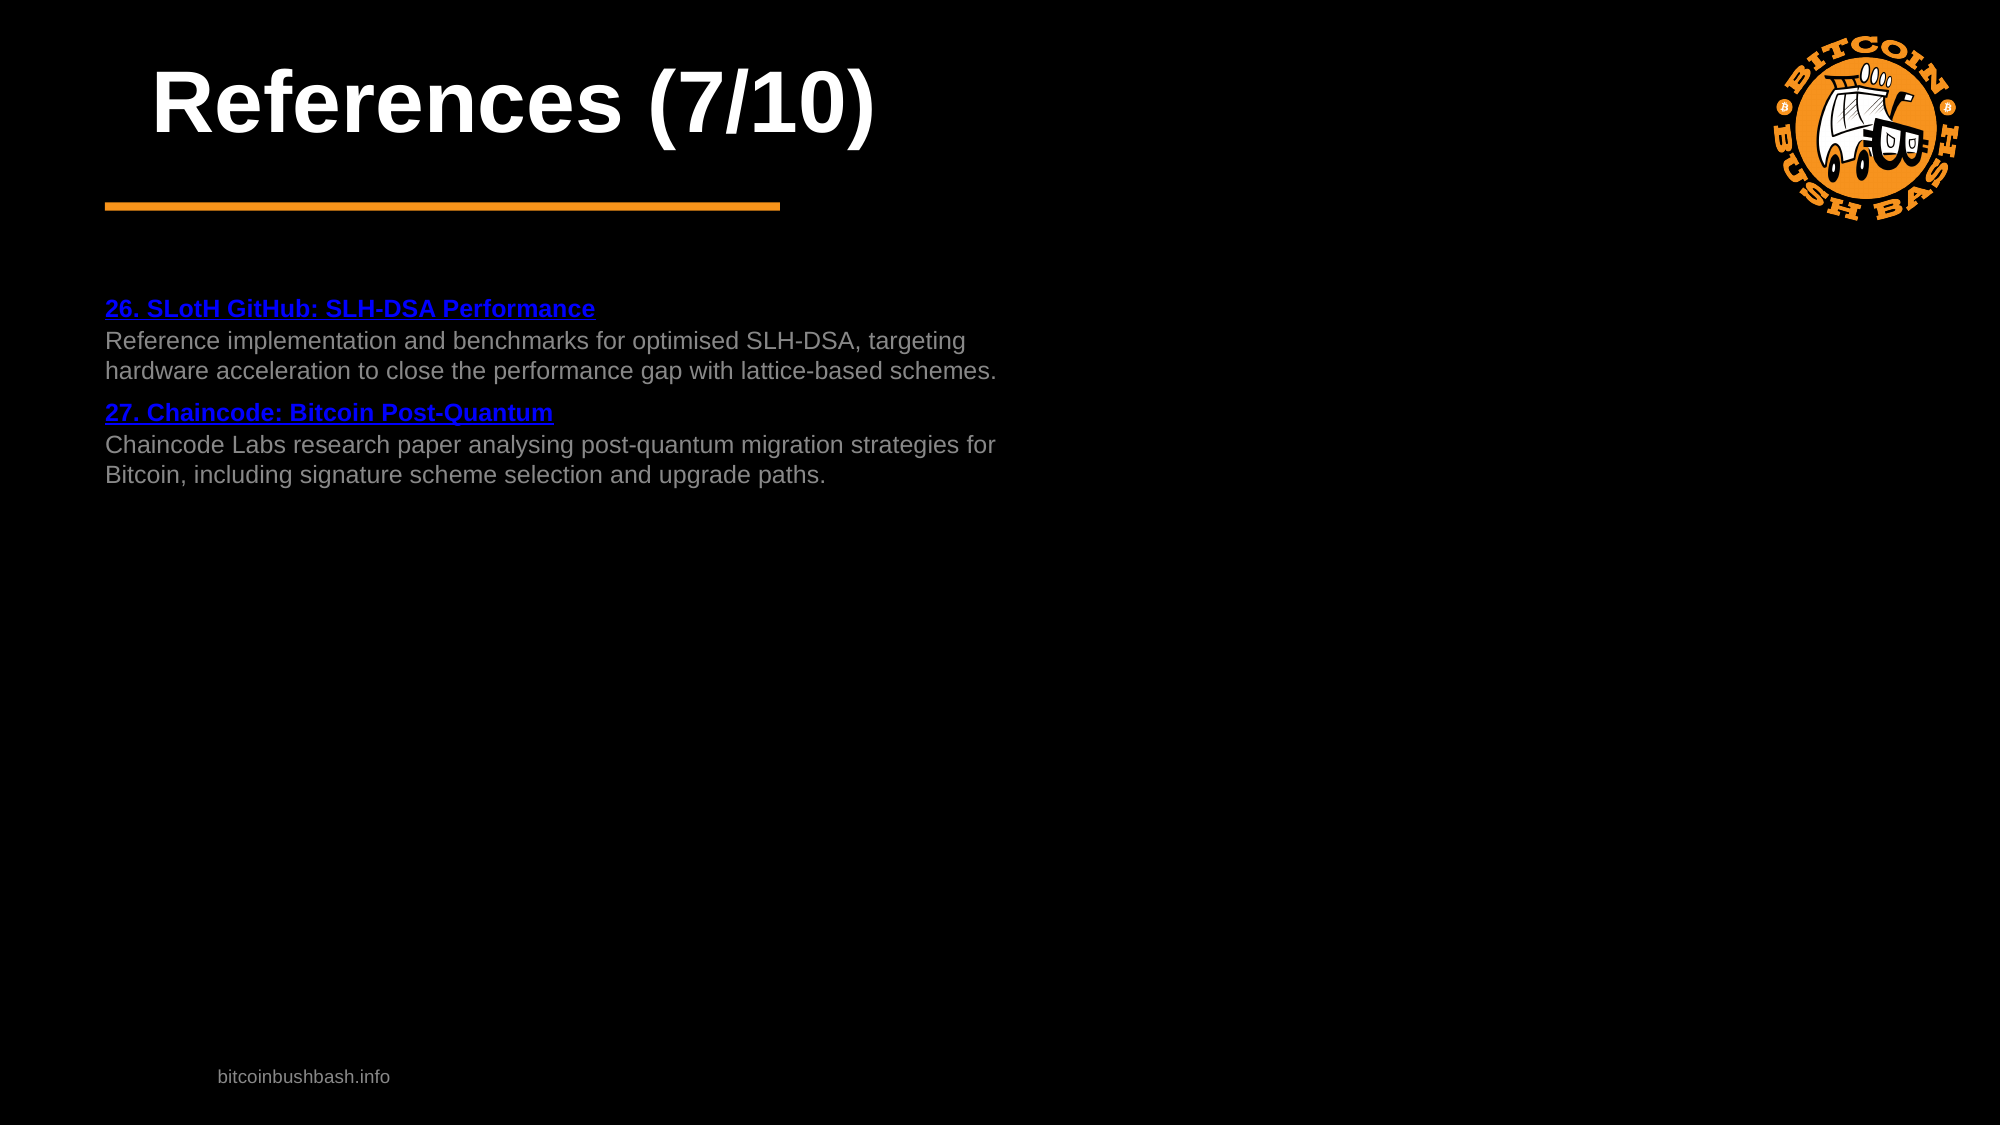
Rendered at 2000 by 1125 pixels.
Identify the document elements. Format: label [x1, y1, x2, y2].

picture [1755, 17, 1977, 240]
text_box [0, 0, 2000, 1125]
